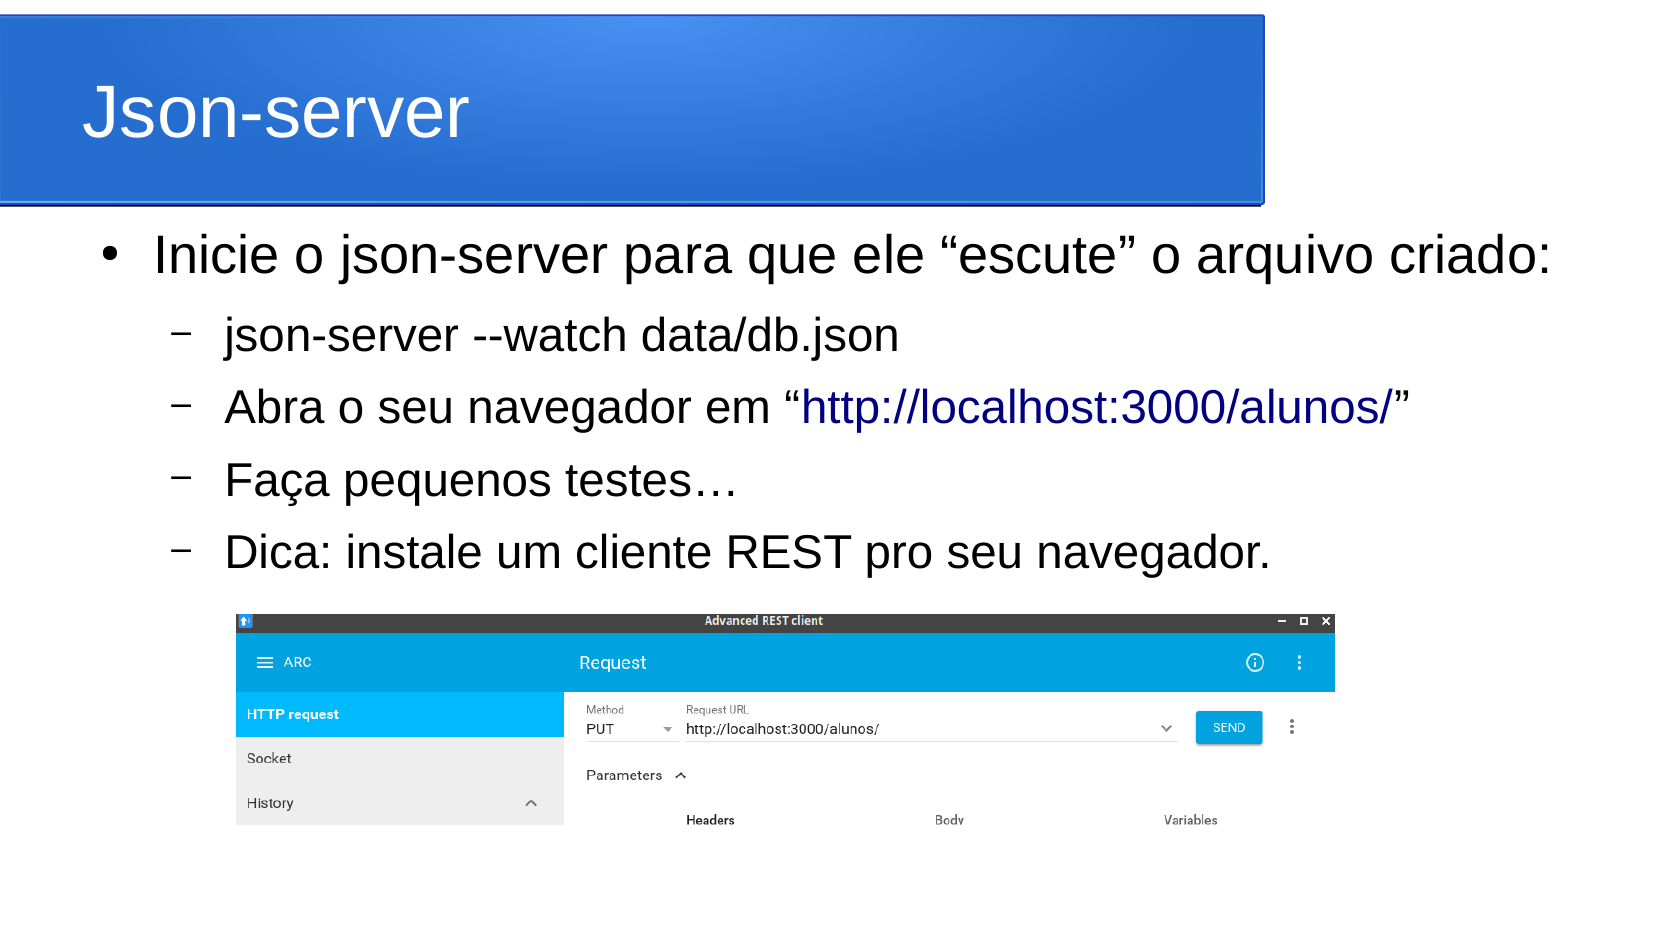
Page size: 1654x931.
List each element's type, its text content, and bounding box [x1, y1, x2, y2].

picture [236, 693, 1335, 825]
list Inicie o json-server para que ele “escute” o arquivo criado: json-server --watch data/db.json Abra o seu navegador em “http://localhost:3000/alunos/” Faça pequenos testes… Dica: instale um cliente REST pro seu navegador. [82, 224, 1571, 764]
picture [236, 614, 1335, 632]
title Json-server [82, 35, 1235, 189]
